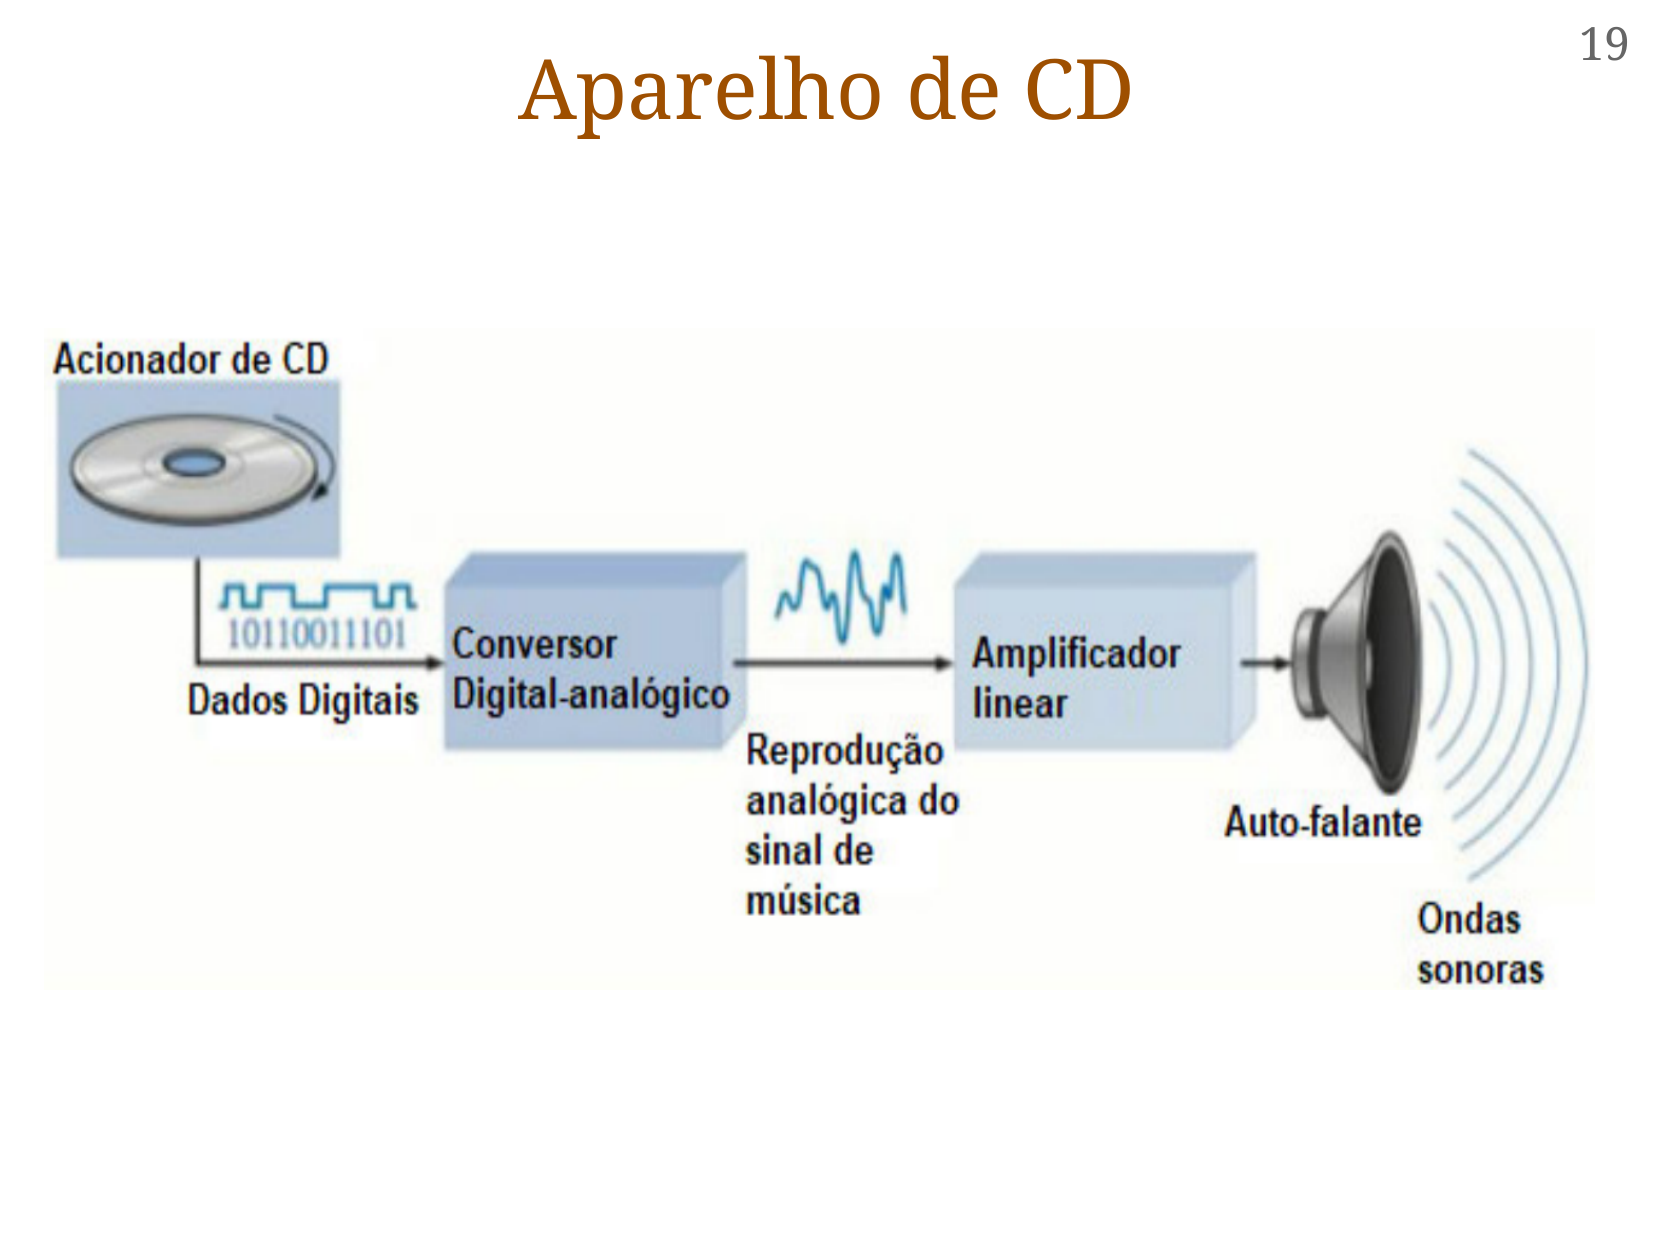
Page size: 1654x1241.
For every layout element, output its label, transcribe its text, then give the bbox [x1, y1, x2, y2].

picture [44, 328, 1595, 990]
title Aparelho de CD [59, 29, 1595, 148]
